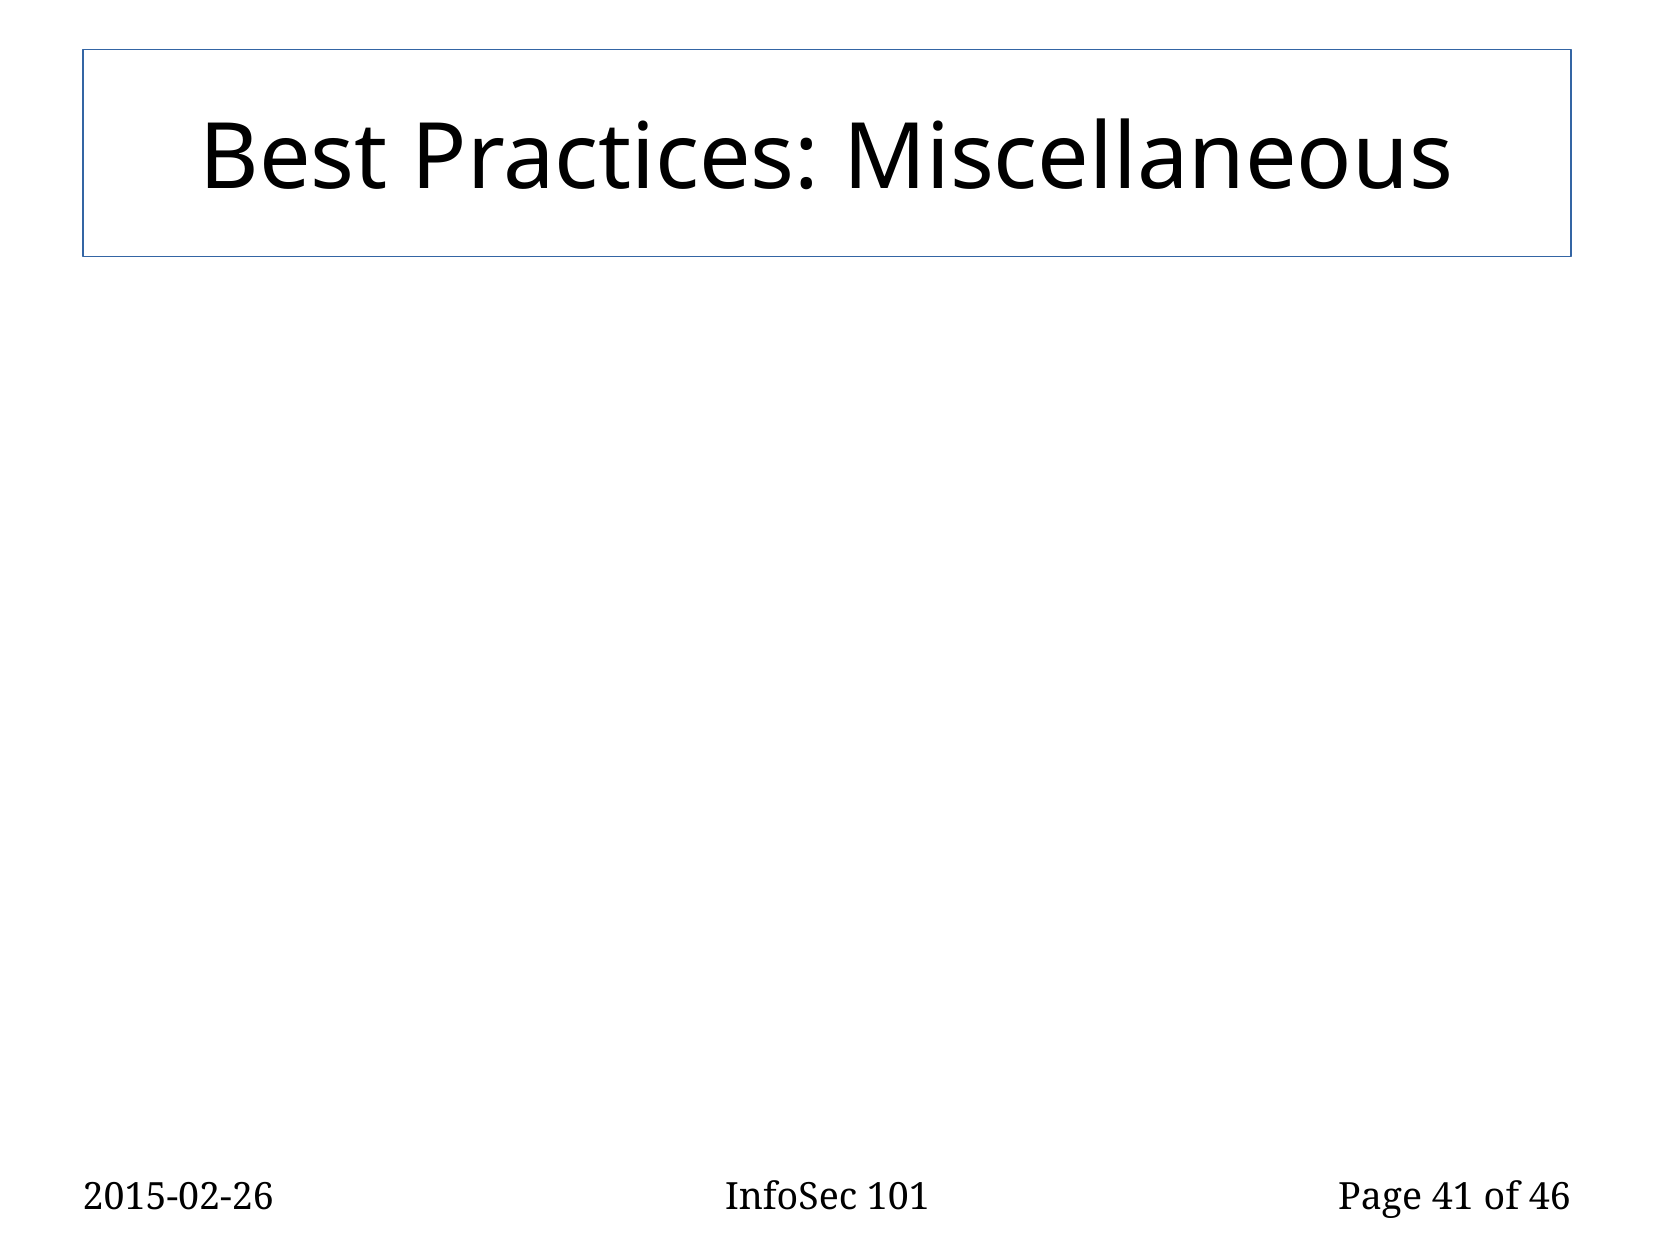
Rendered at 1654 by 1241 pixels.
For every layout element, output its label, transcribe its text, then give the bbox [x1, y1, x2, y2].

title Best Practices: Miscellaneous [82, 49, 1571, 257]
